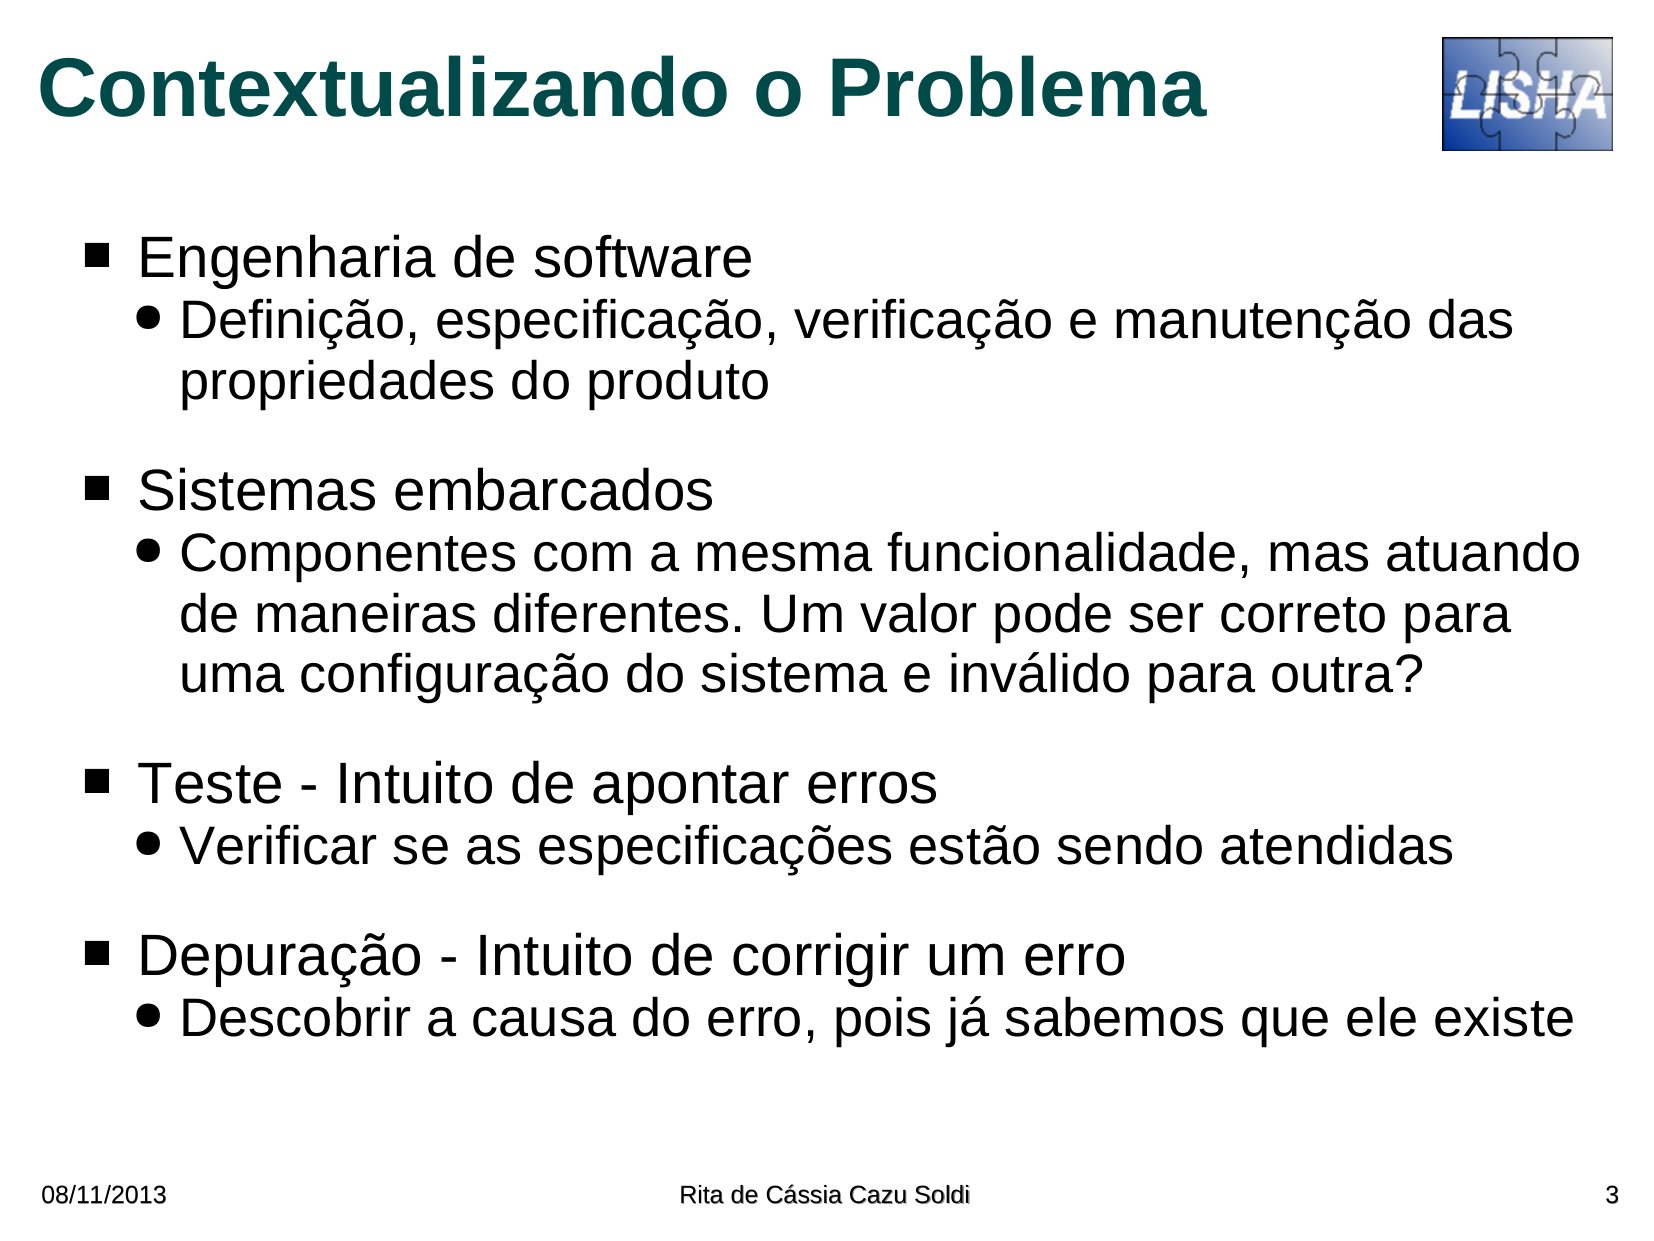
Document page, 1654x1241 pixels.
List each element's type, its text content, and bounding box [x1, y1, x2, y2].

title Contextualizando o Problema [37, 37, 1426, 151]
picture [1442, 37, 1613, 151]
list Engenharia de software Definição, especificação, verificação e manutenção das propriedades do produto Sistemas embarcados Componentes com a mesma funcionalidade, mas atuando de maneiras diferentes. Um valor pode ser correto para uma configuração do sistema e inválido para outra? Teste - Intuito de apontar erros Verificar se as especificações estão sendo atendidas Depuração - Intuito de corrigir um erro Descobrir a causa do erro, pois já sabemos que ele existe [37, 225, 1625, 1163]
